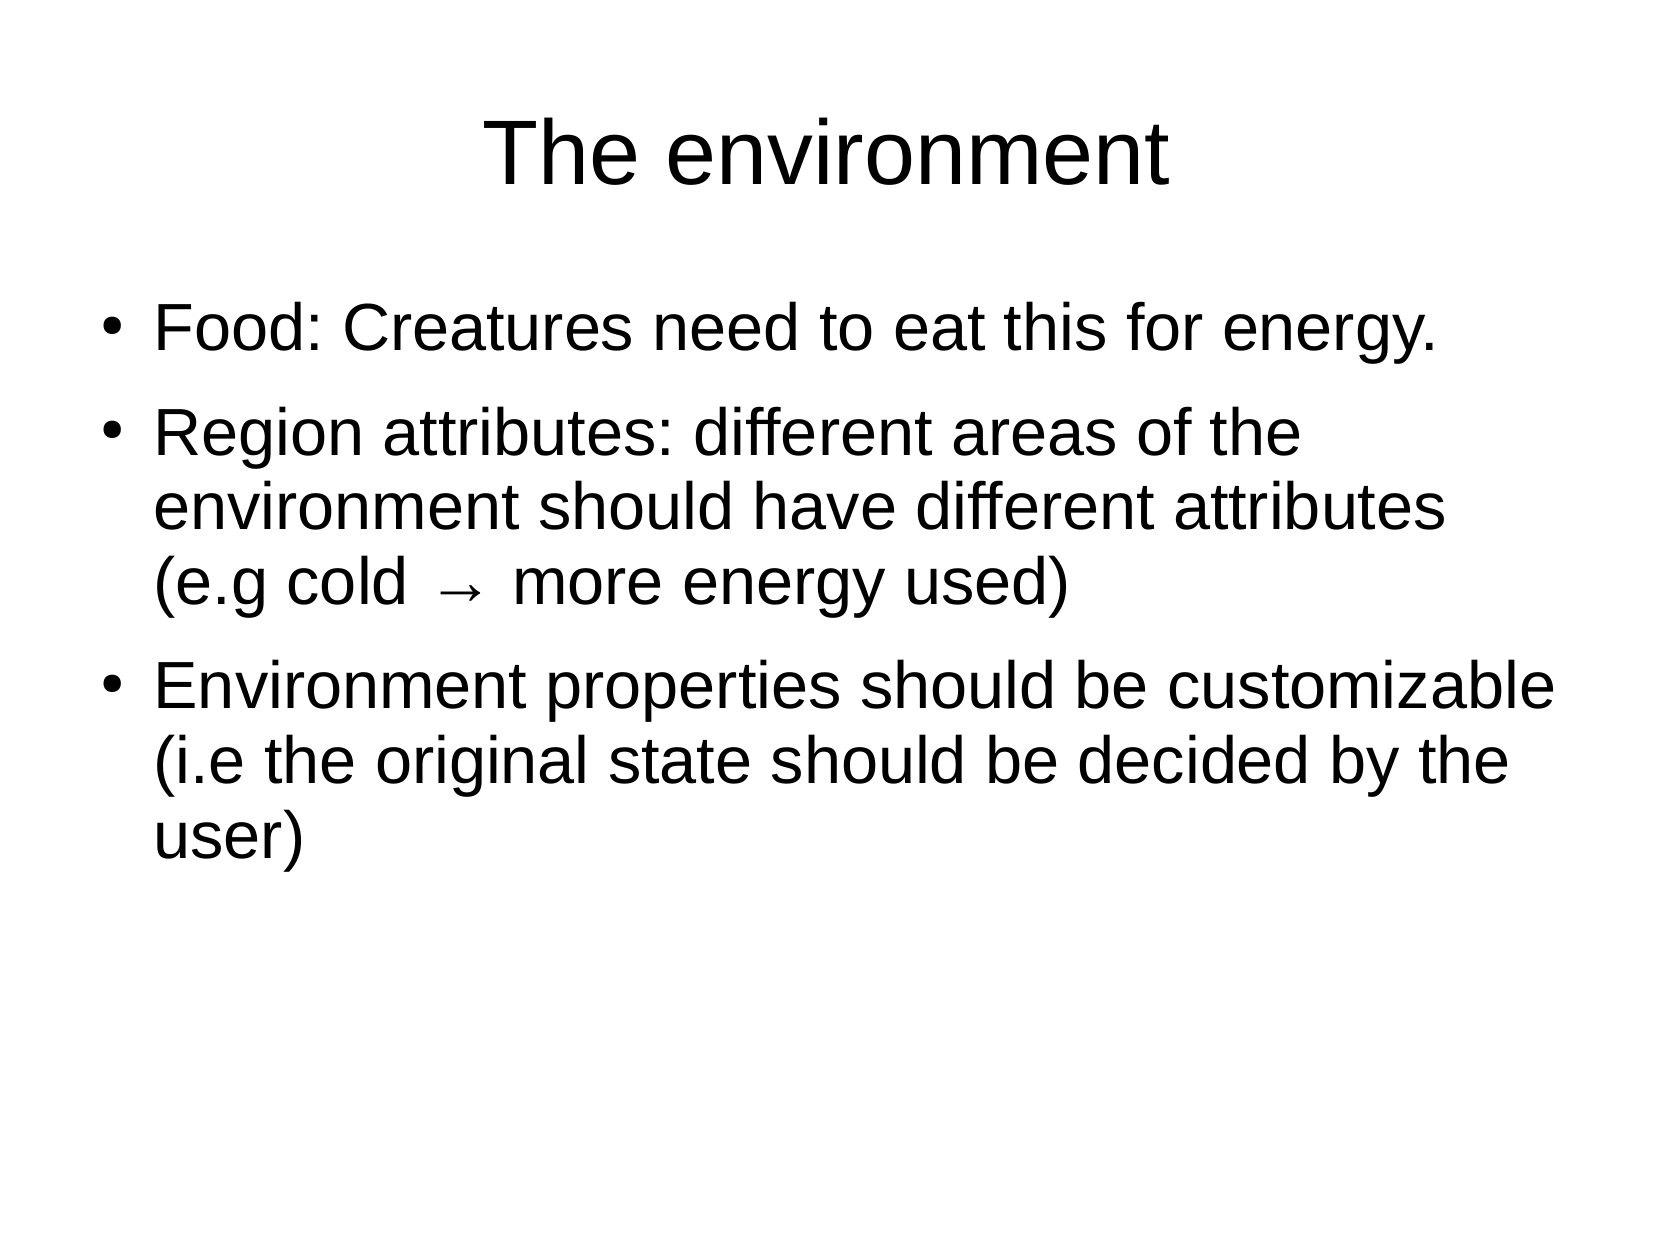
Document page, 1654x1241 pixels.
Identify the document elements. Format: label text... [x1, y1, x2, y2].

list Food: Creatures need to eat this for energy. Region attributes: different areas of the environment should have different attributes (e.g cold → more energy used) Environment properties should be customizable (i.e the original state should be decided by the user) [82, 290, 1571, 1010]
title The environment [82, 49, 1571, 257]
